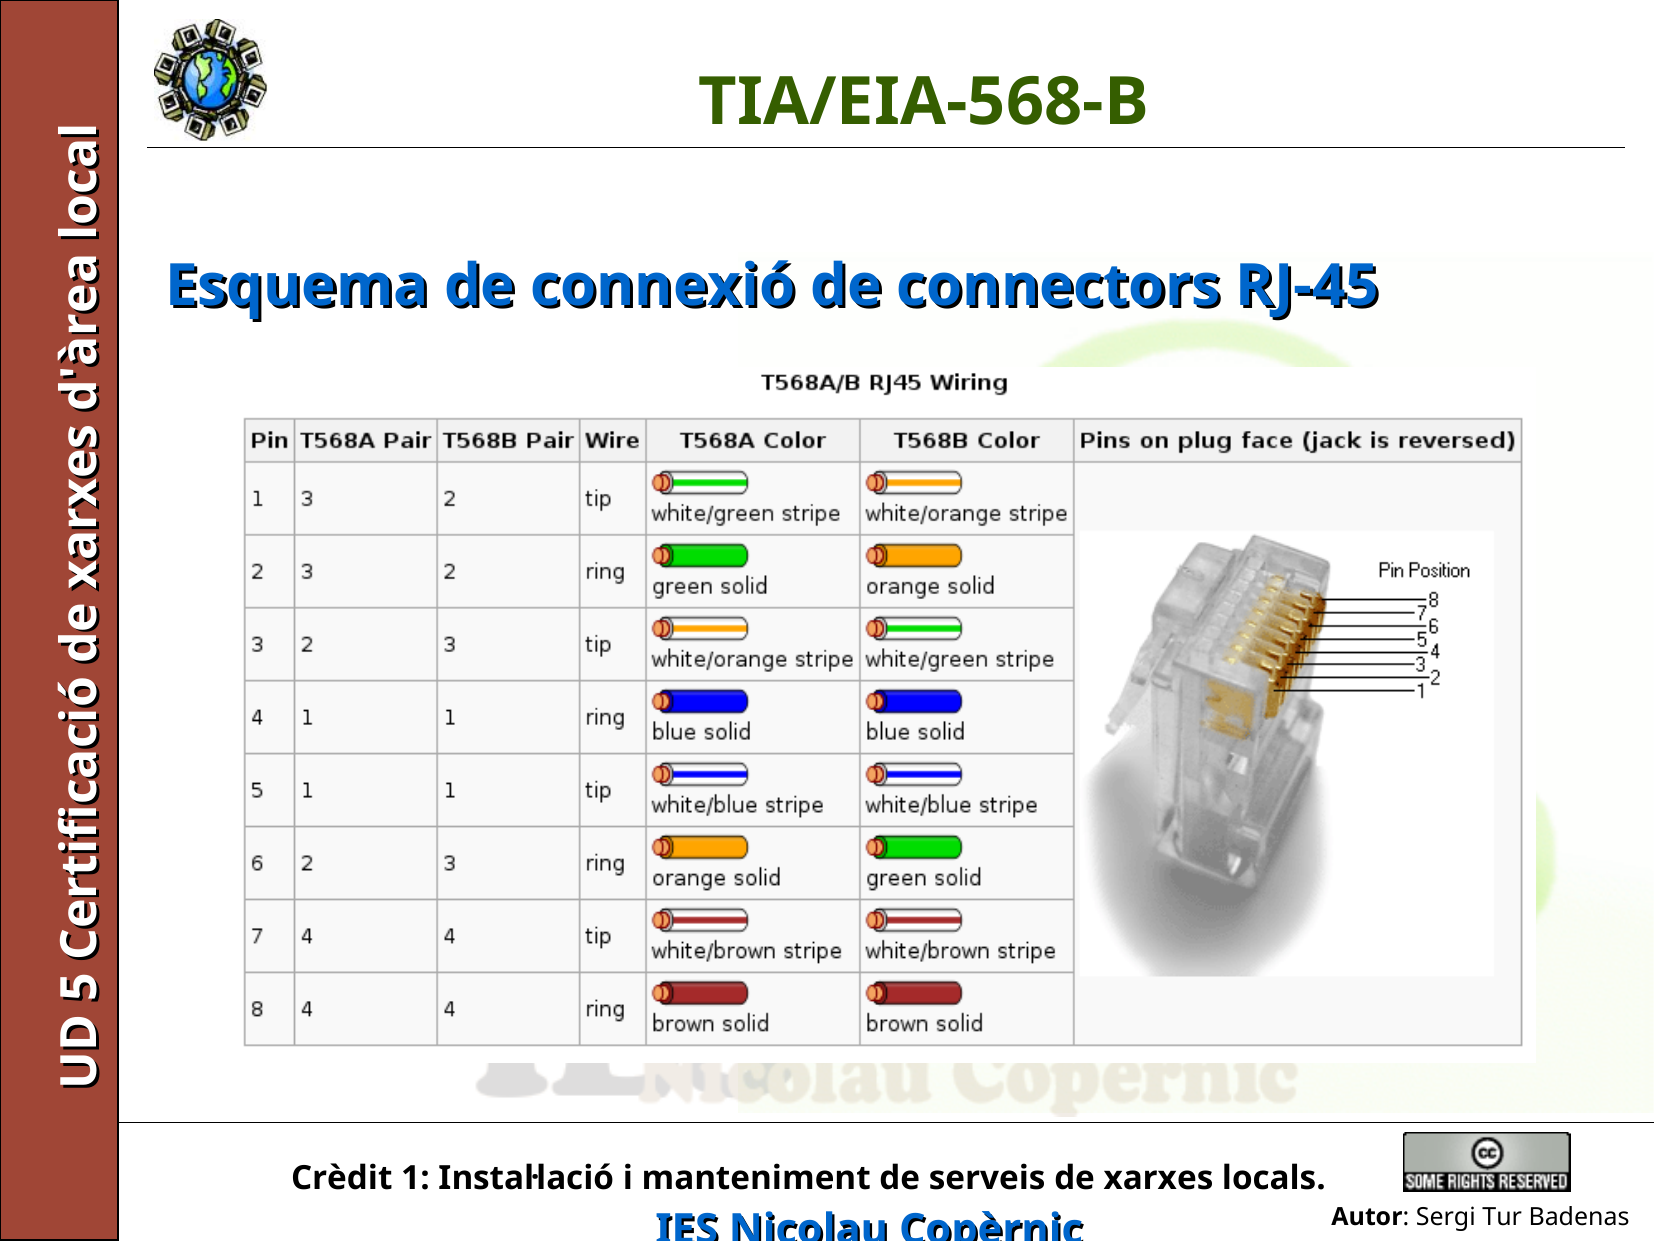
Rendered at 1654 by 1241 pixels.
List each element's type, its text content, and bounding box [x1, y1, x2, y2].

title TIA/EIA-568-B [165, 56, 1654, 141]
picture [154, 19, 268, 142]
list Esquema de connexió de connectors RJ-45 [147, 242, 1636, 1078]
picture [466, 252, 1654, 1117]
picture [231, 367, 1536, 1063]
picture [1403, 1132, 1571, 1192]
